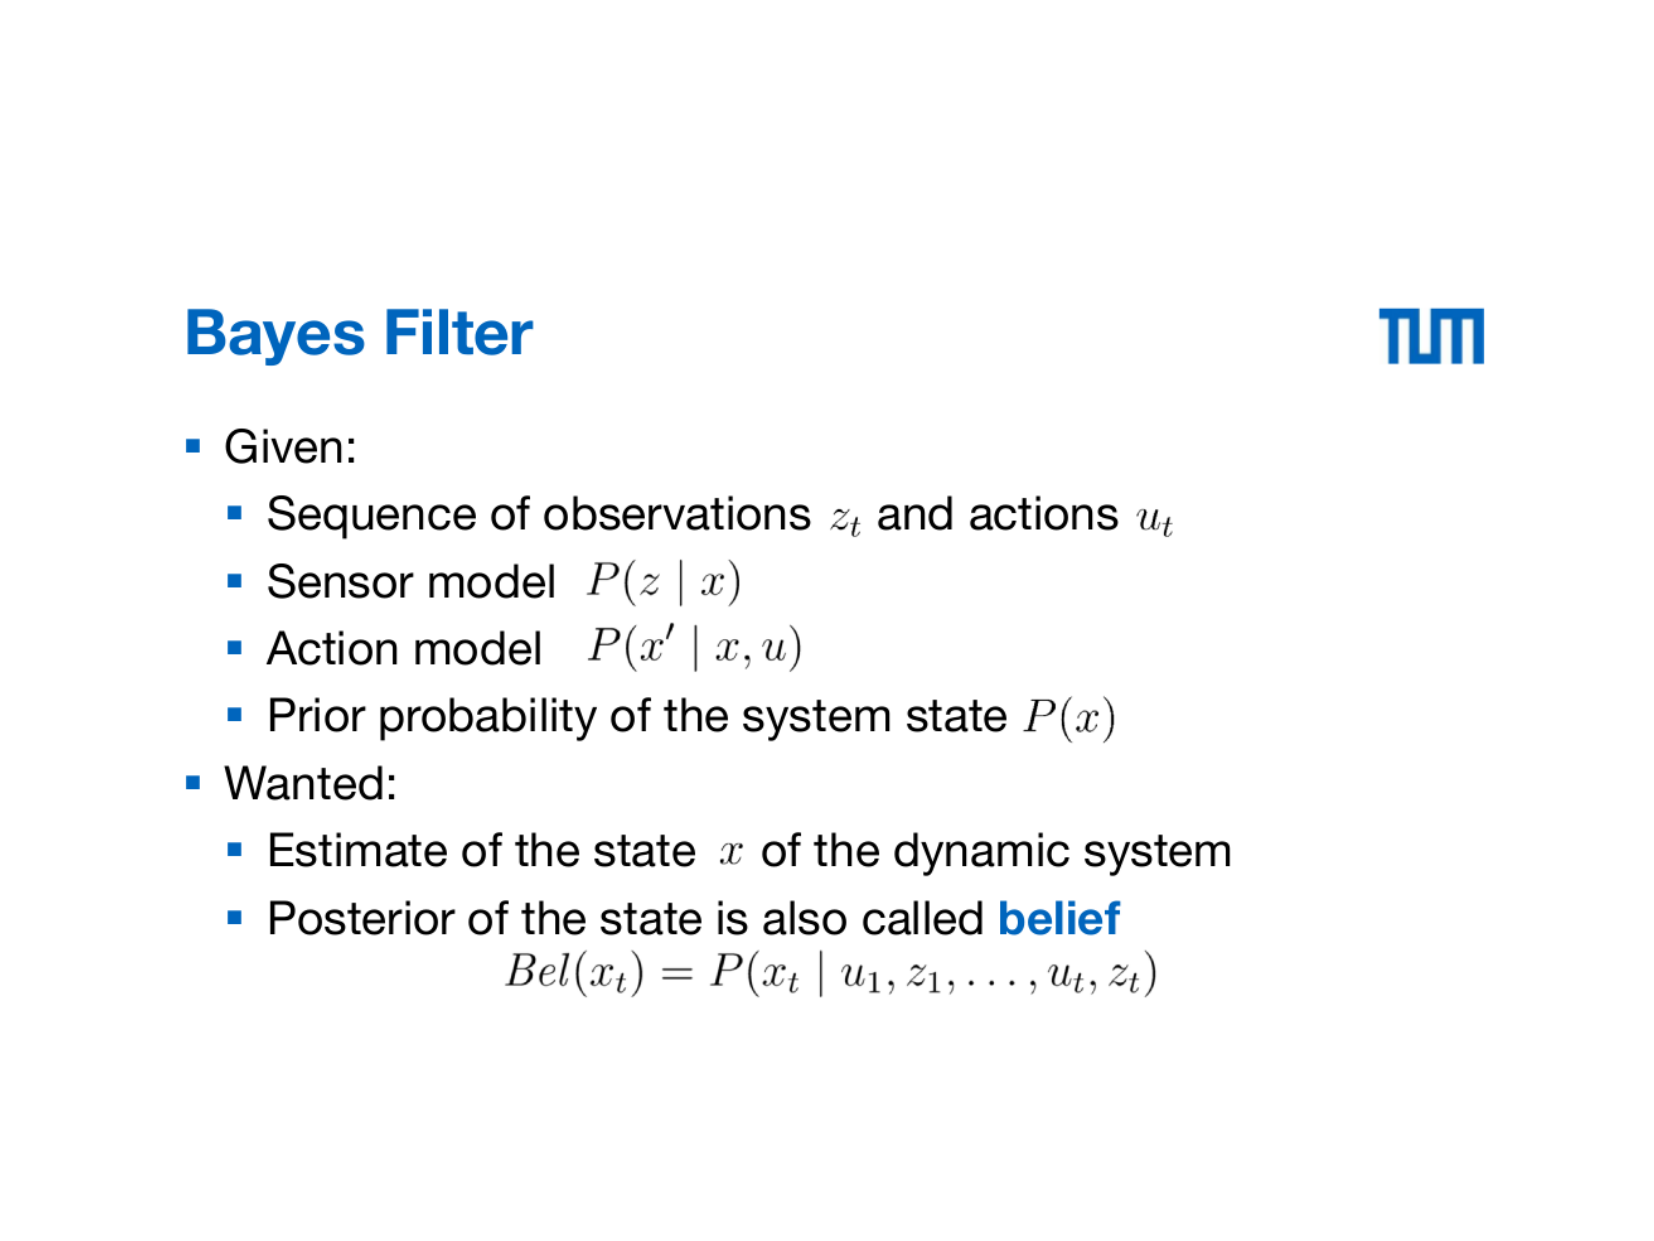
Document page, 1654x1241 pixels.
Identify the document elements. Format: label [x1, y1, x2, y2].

picture [142, 290, 1512, 1010]
